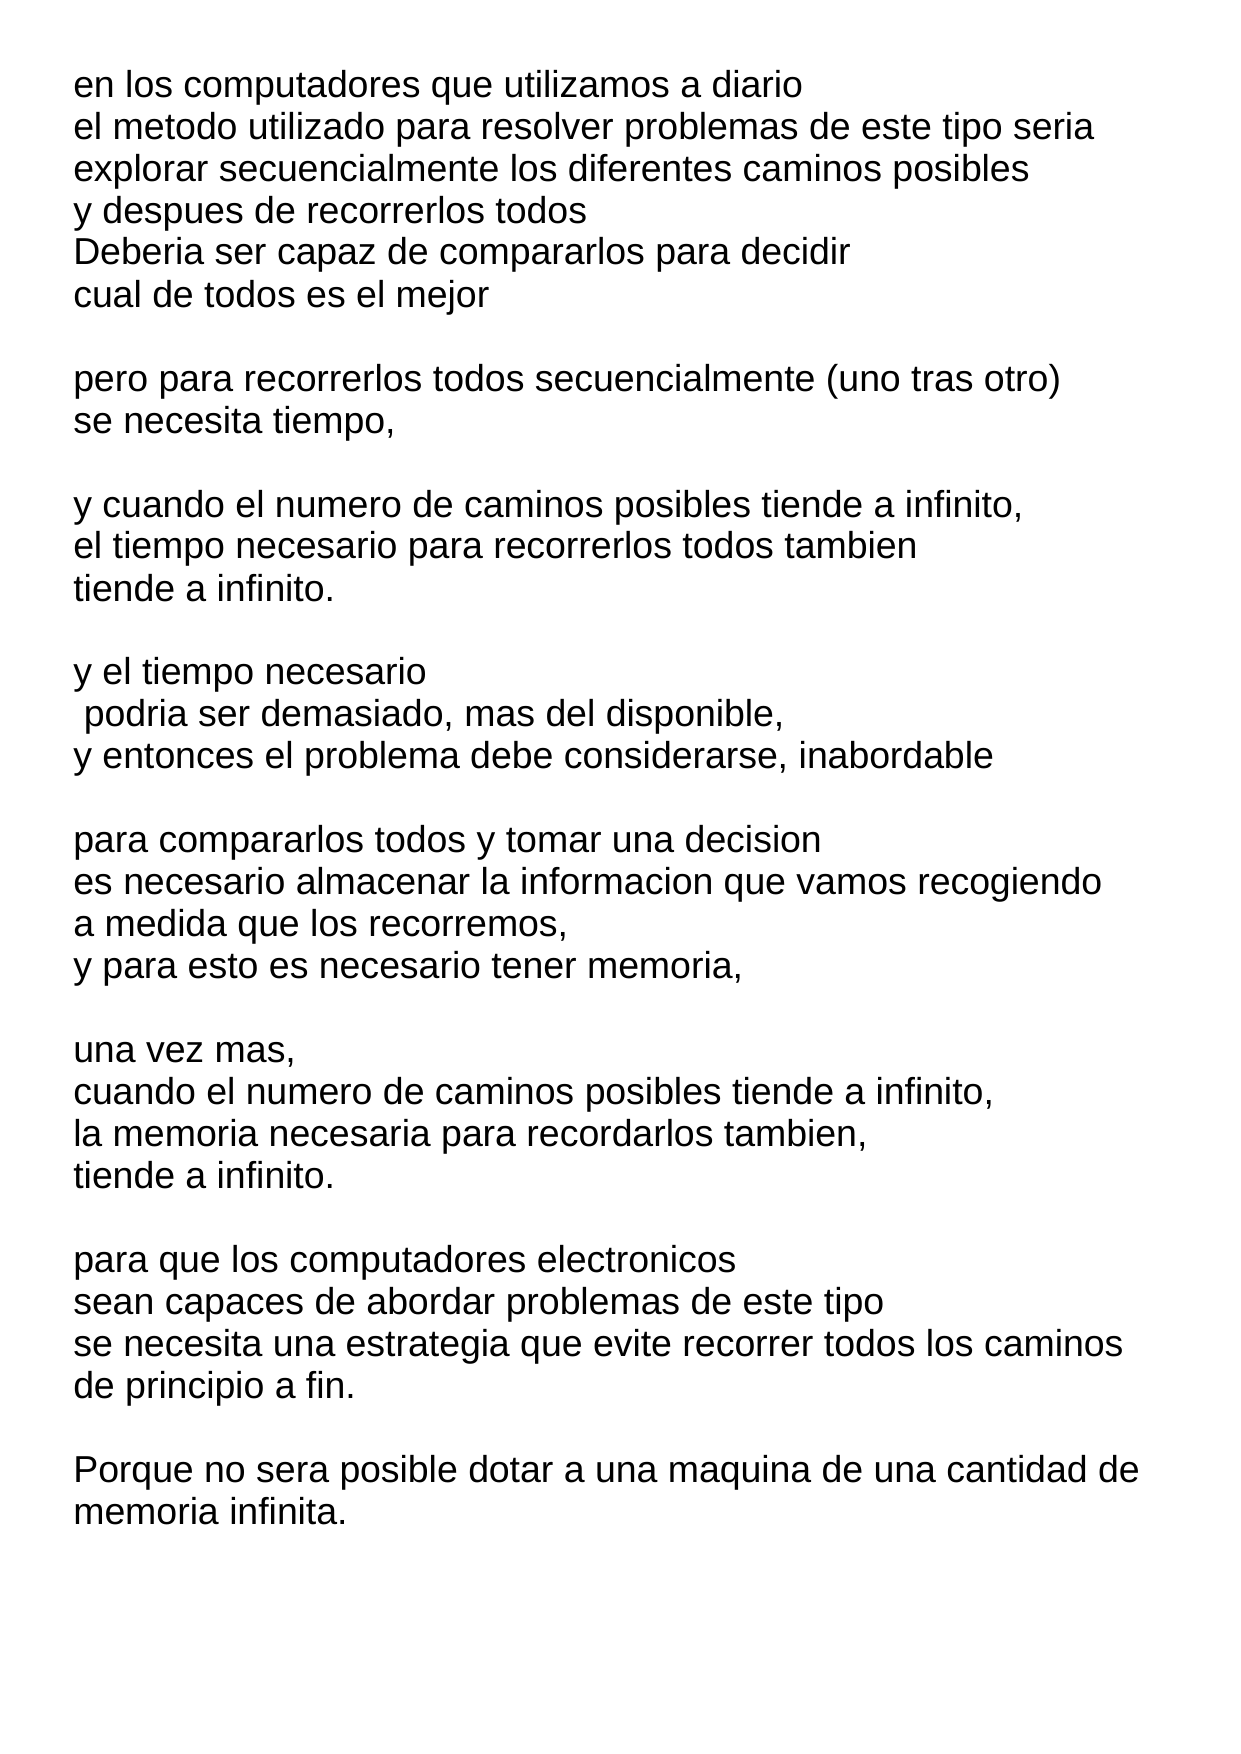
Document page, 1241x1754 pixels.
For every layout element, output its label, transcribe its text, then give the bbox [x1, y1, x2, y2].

text_box en los computadores que utilizamos a diario el metodo utilizado para resolver problemas de este tipo seria explorar secuencialmente los diferentes caminos posibles y despues de recorrerlos todos Deberia ser capaz de compararlos para decidir cual de todos es el mejor pero para recorrerlos todos secuencialmente (uno tras otro) se necesita tiempo, y cuando el numero de caminos posibles tiende a infinito, el tiempo necesario para recorrerlos todos tambien tiende a infinito. y el tiempo necesario podria ser demasiado, mas del disponible, y entonces el problema debe considerarse, inabordable para compararlos todos y tomar una decision es necesario almacenar la informacion que vamos recogiendo a medida que los recorremos, y para esto es necesario tener memoria, una vez mas, cuando el numero de caminos posibles tiende a infinito, la memoria necesaria para recordarlos tambien, tiende a infinito. para que los computadores electronicos sean capaces de abordar problemas de este tipo se necesita una estrategia que evite recorrer todos los caminos de principio a fin. Porque no sera posible dotar a una maquina de una cantidad de memoria infinita. [58, 55, 1182, 1667]
